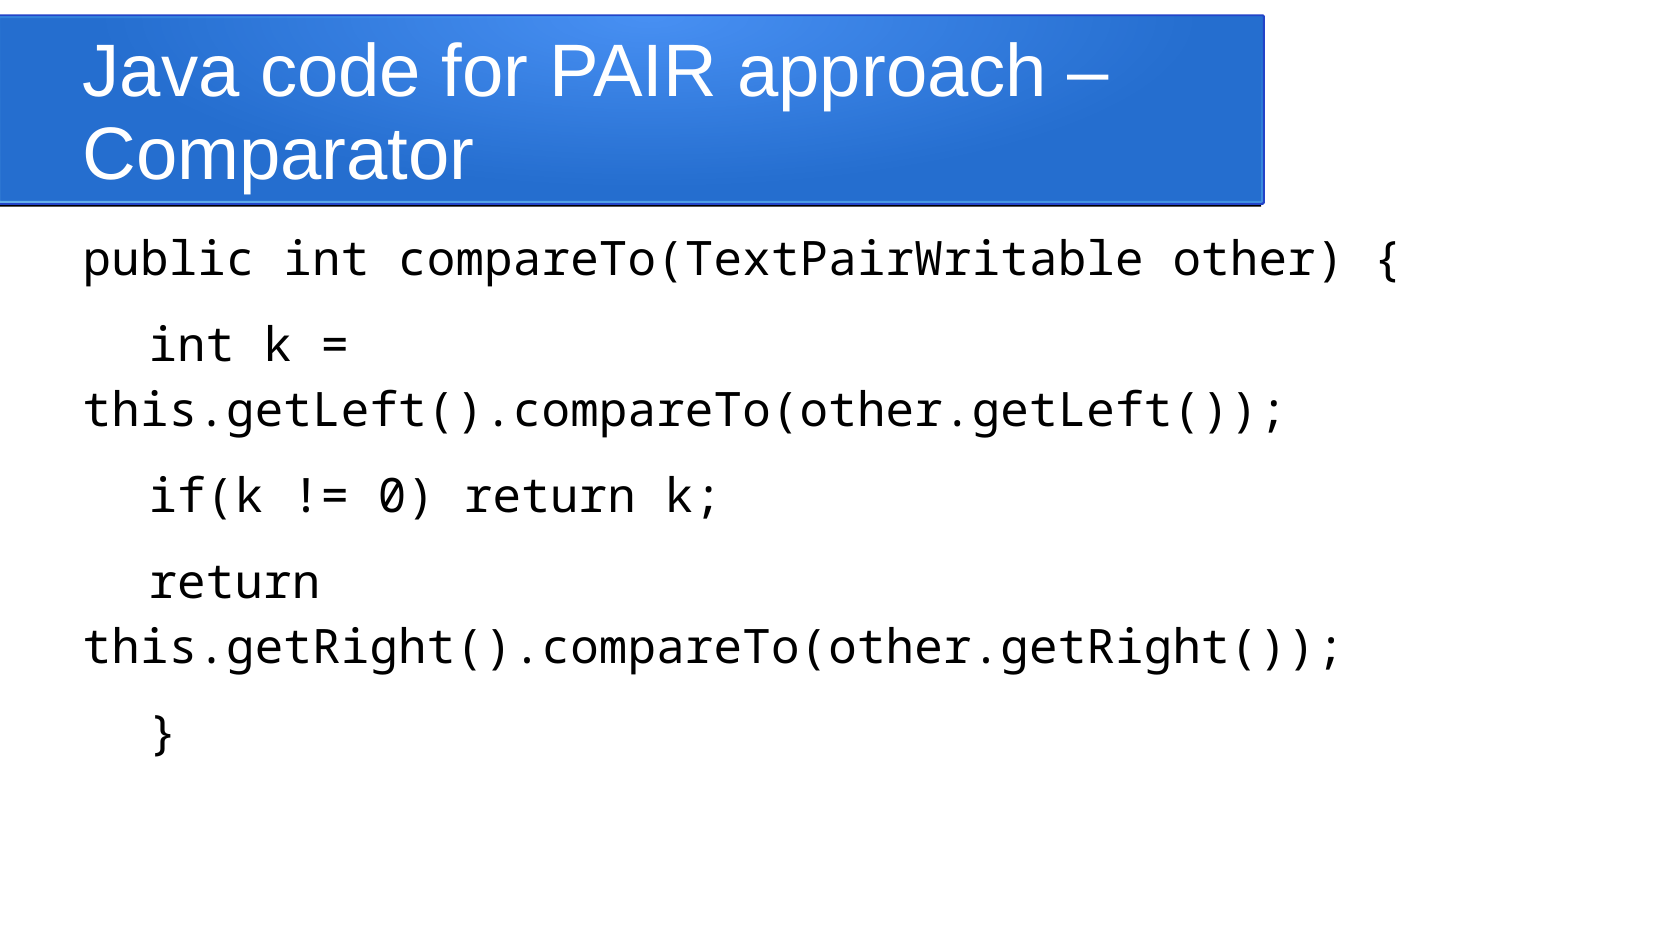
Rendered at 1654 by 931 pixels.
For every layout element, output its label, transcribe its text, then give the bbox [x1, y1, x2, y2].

list public int compareTo(TextPairWritable other) { int k = this.getLeft().compareTo(other.getLeft()); if(k != 0) return k; return this.getRight().compareTo(other.getRight()); } [82, 224, 1571, 764]
title Java code for PAIR approach – Comparator [82, 29, 1235, 196]
